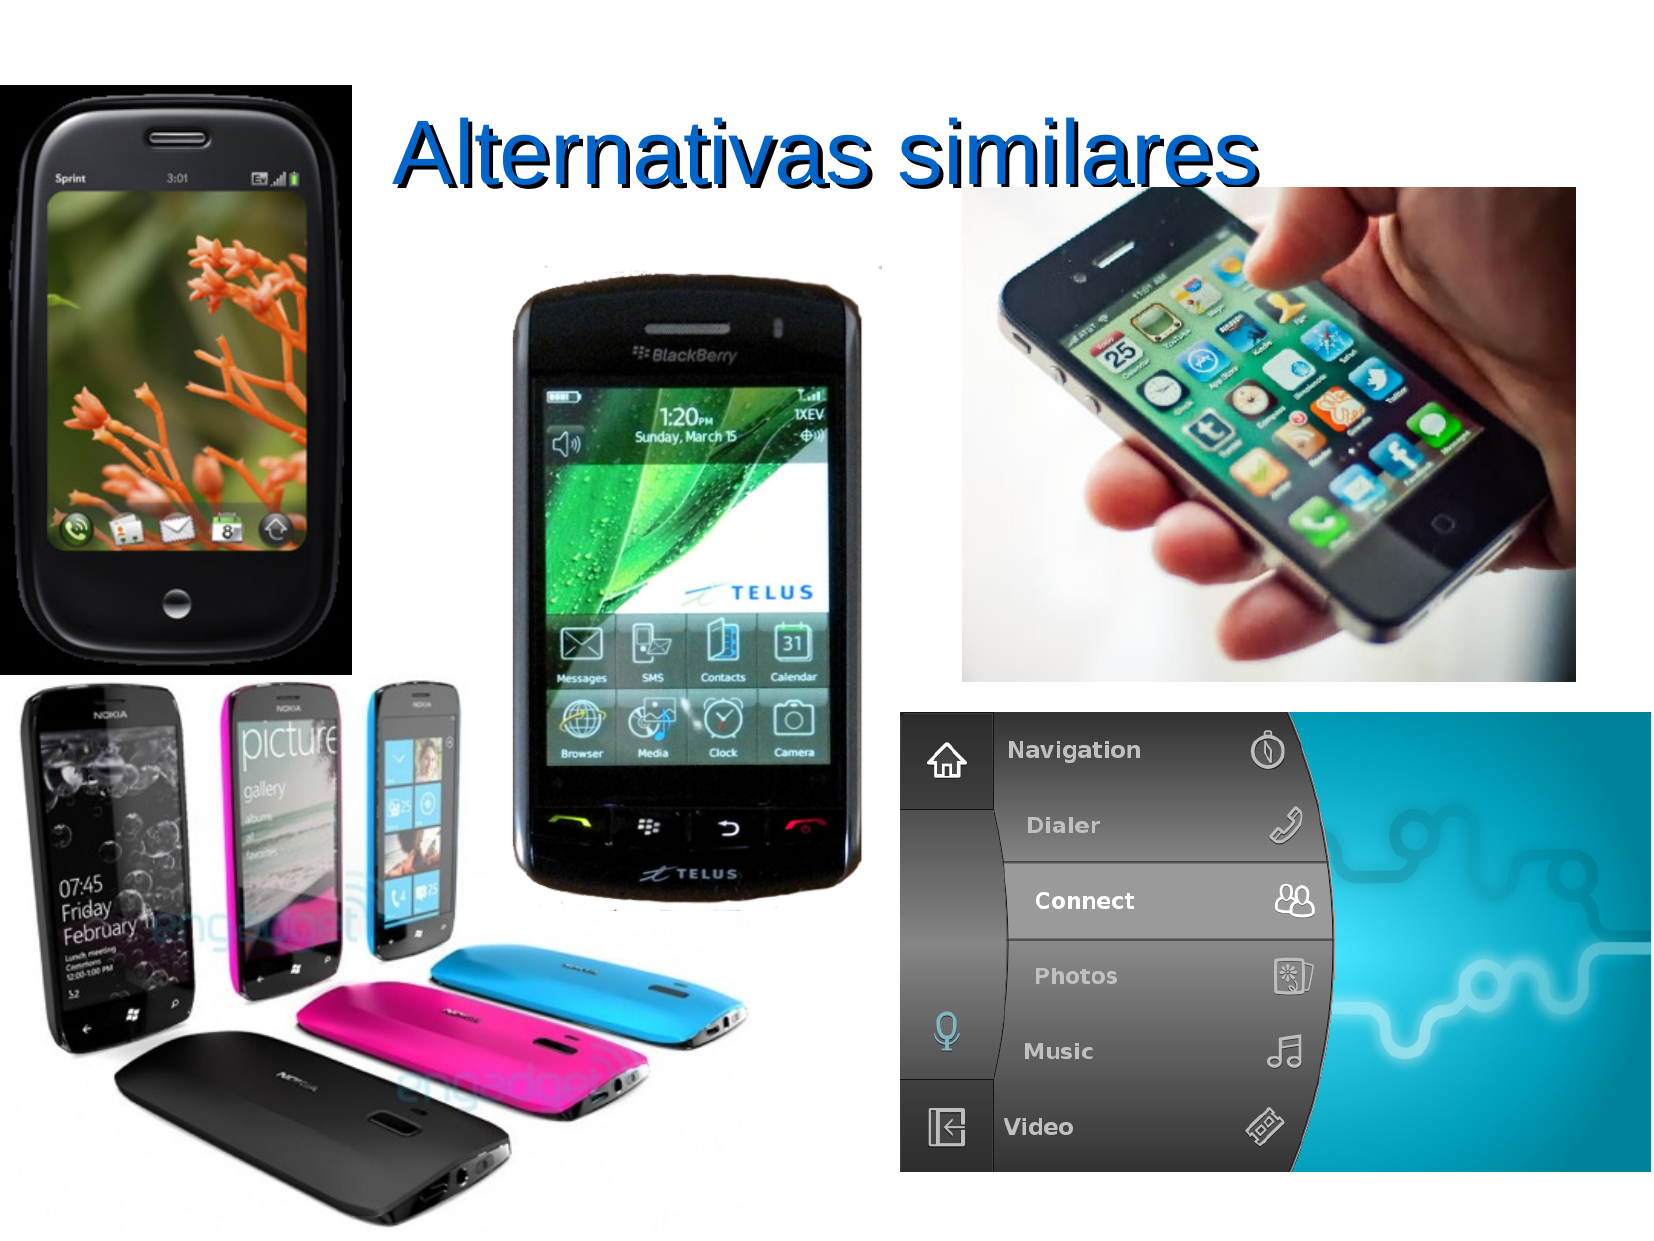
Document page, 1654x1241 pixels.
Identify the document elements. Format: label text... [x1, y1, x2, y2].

picture [900, 712, 1651, 1172]
picture [962, 187, 1576, 682]
picture [0, 85, 882, 1241]
title Alternativas similares [82, 49, 1571, 257]
